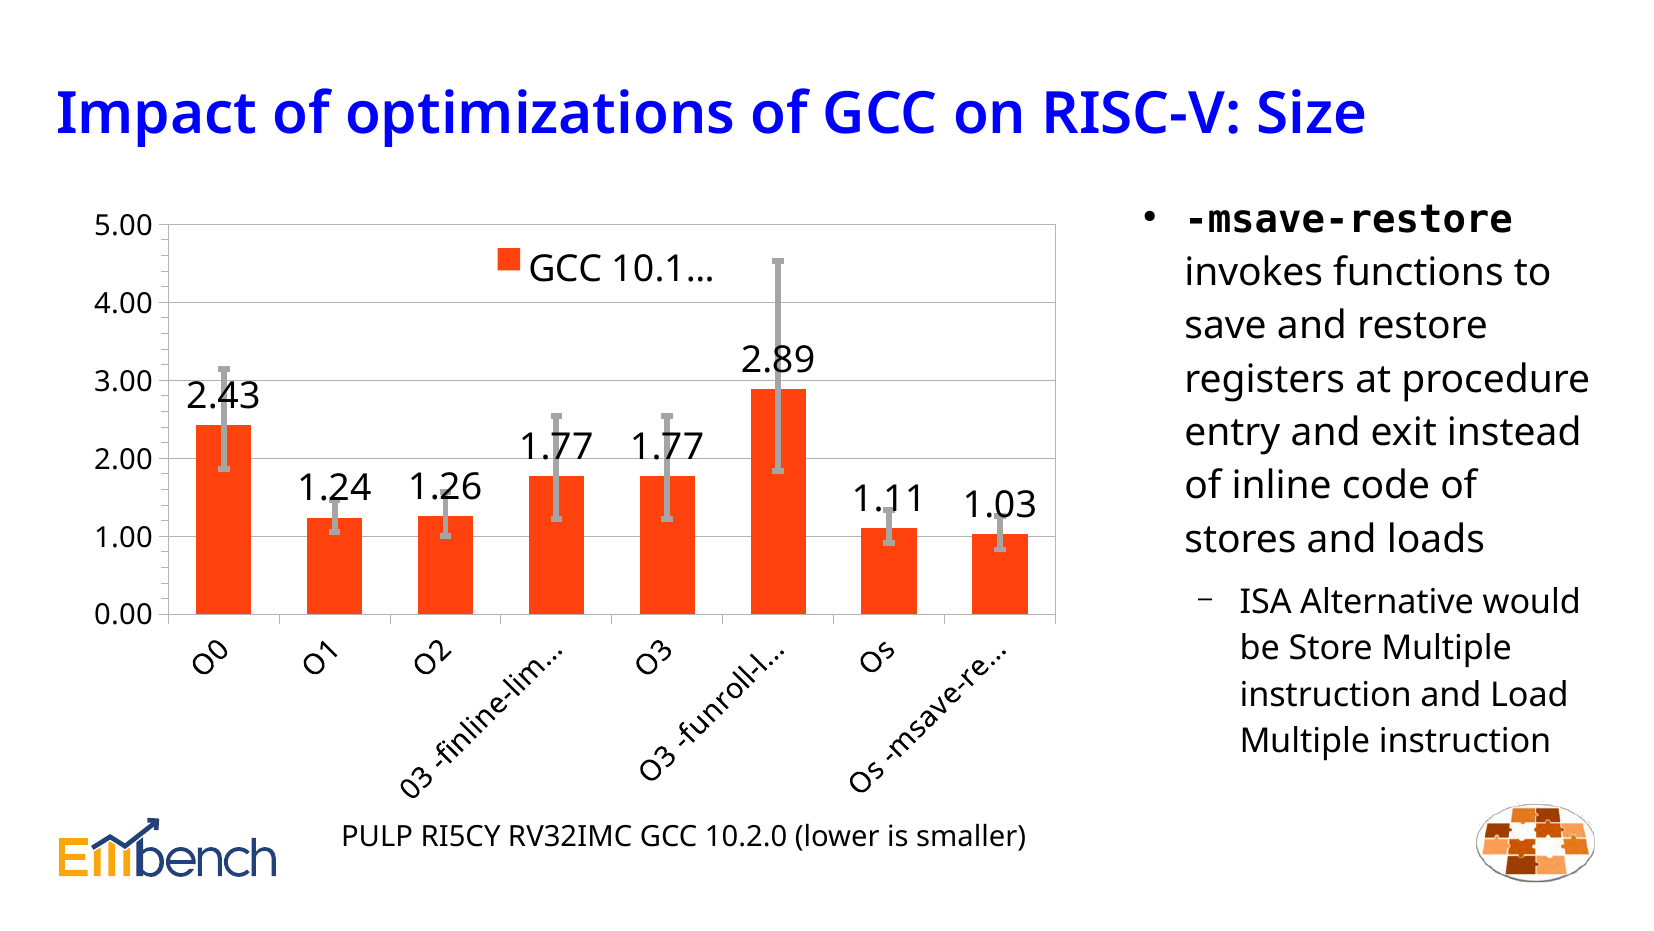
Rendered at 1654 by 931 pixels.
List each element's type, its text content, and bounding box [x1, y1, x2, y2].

list -msave-restore invokes functions to save and restore registers at procedure entry and exit instead of inline code of stores and loads ISA Alternative would be Store Multiple instruction and Load Multiple instruction [1129, 190, 1598, 809]
chart [56, 190, 1129, 809]
text_box PULP RI5CY RV32IMC GCC 10.2.0 (lower is smaller) [326, 808, 1162, 867]
picture [1476, 809, 1595, 883]
title Impact of optimizations of GCC on RISC-V: Size [56, 59, 1597, 163]
